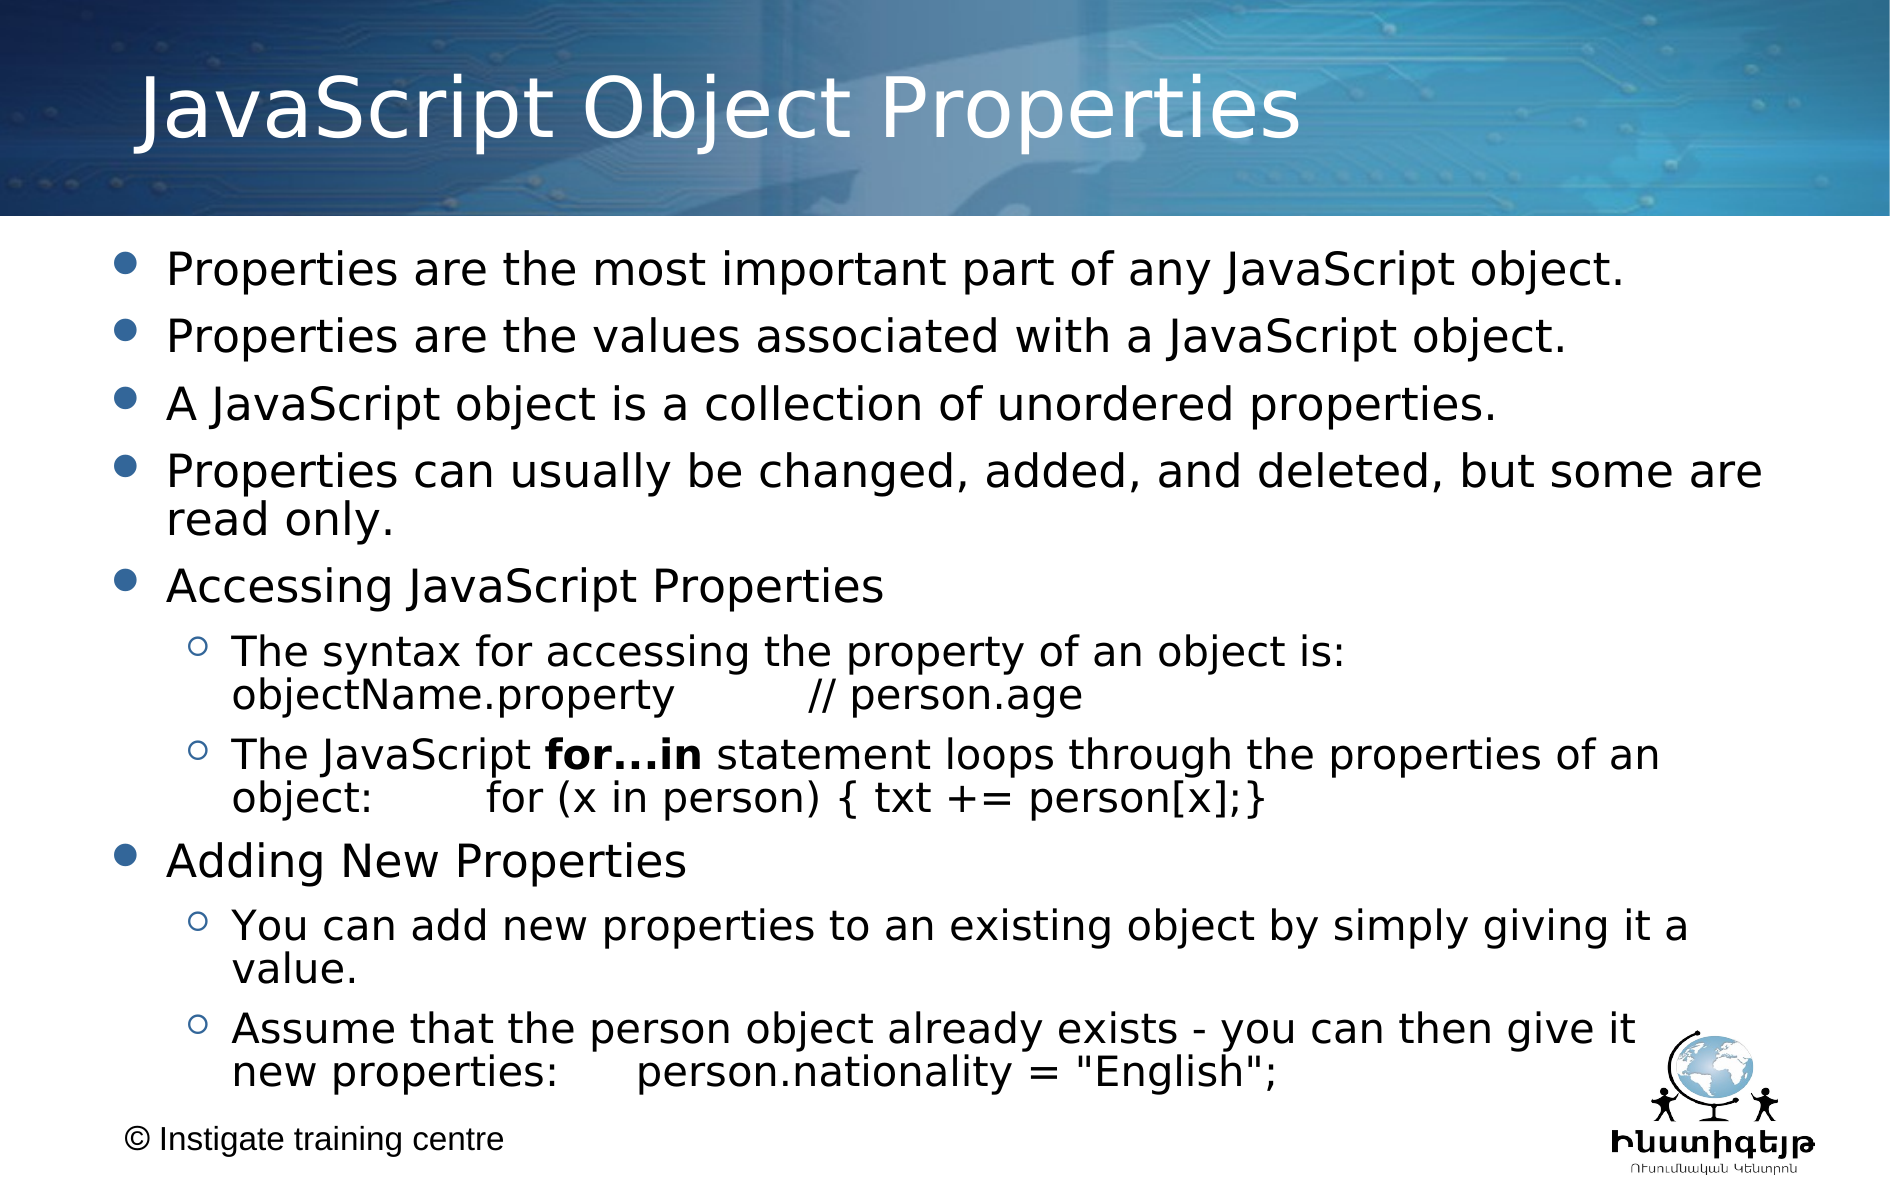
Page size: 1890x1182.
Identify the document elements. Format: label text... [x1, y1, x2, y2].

list Properties are the most important part of any JavaScript object. Properties are the values associated with a JavaScript object. A JavaScript object is a collection of unordered properties. Properties can usually be changed, added, and deleted, but some are read only. Accessing JavaScript Properties The syntax for accessing the property of an object is: objectName.property // person.age The JavaScript for...in statement loops through the properties of an object: for (x in person) { txt += person[x];} Adding New Properties You can add new properties to an existing object by simply giving it a value. Assume that the person object already exists - you can then give it new properties: person.nationality = "English"; [110, 247, 1801, 274]
picture [0, 0, 1890, 216]
picture [1612, 1030, 1815, 1175]
